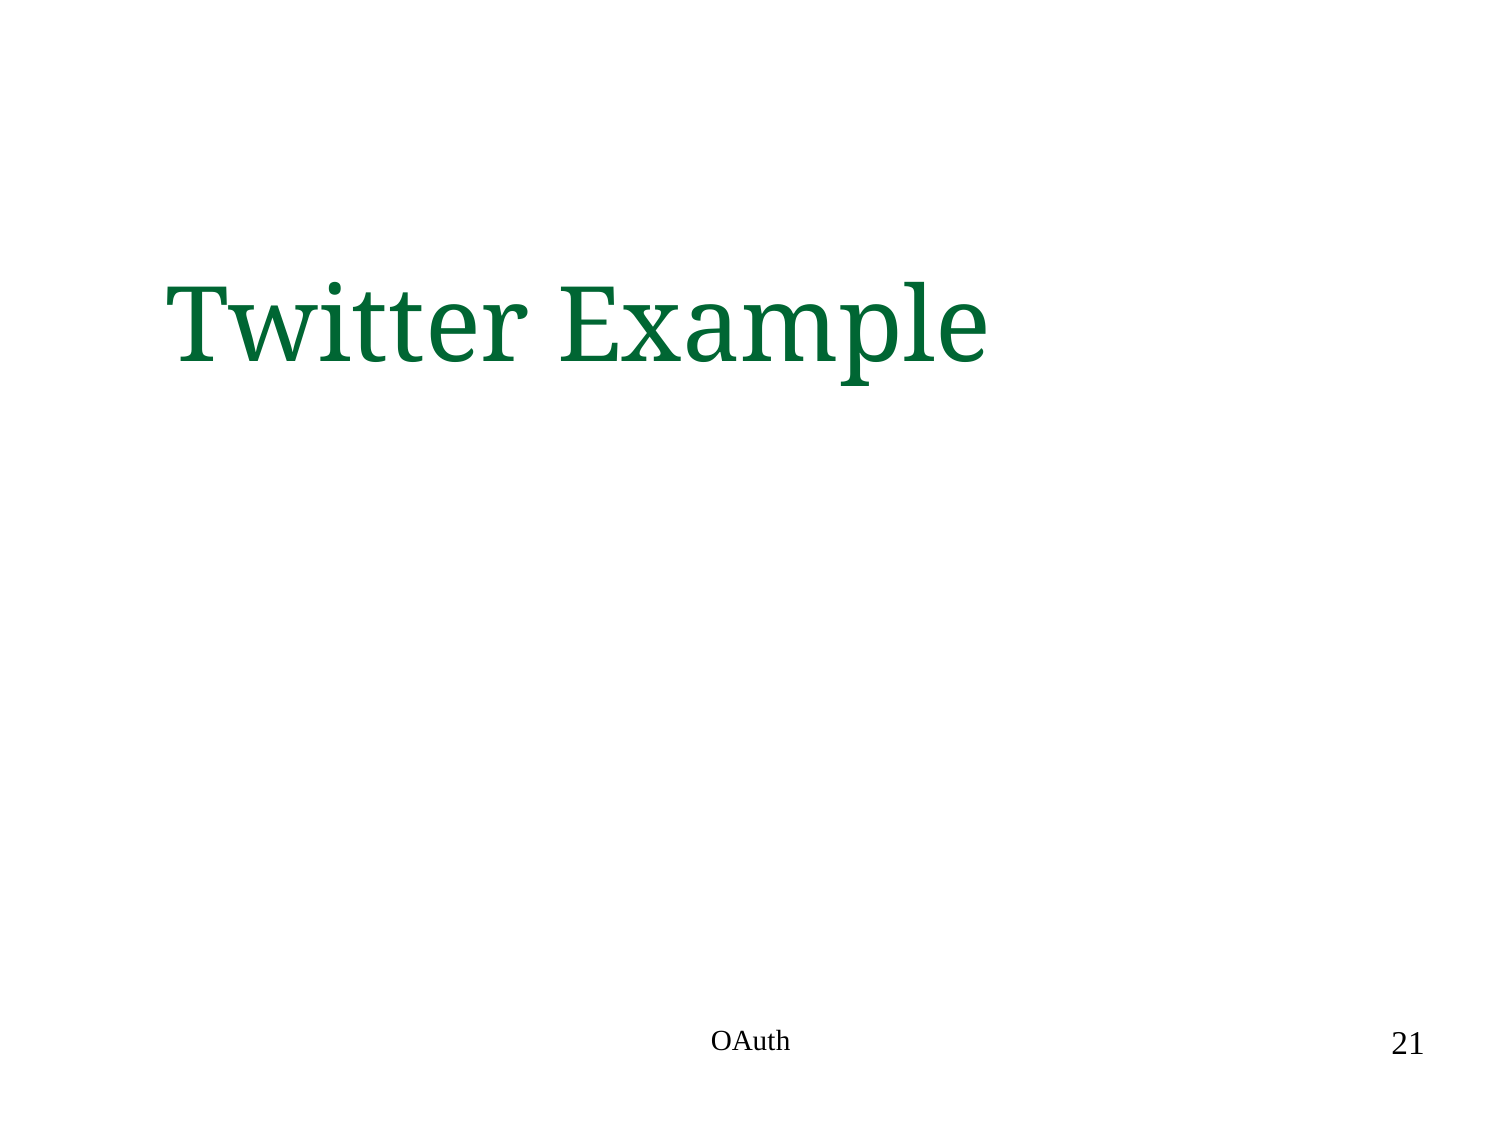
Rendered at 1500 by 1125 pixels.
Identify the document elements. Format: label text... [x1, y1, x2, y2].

title Twitter Example [150, 249, 1401, 538]
